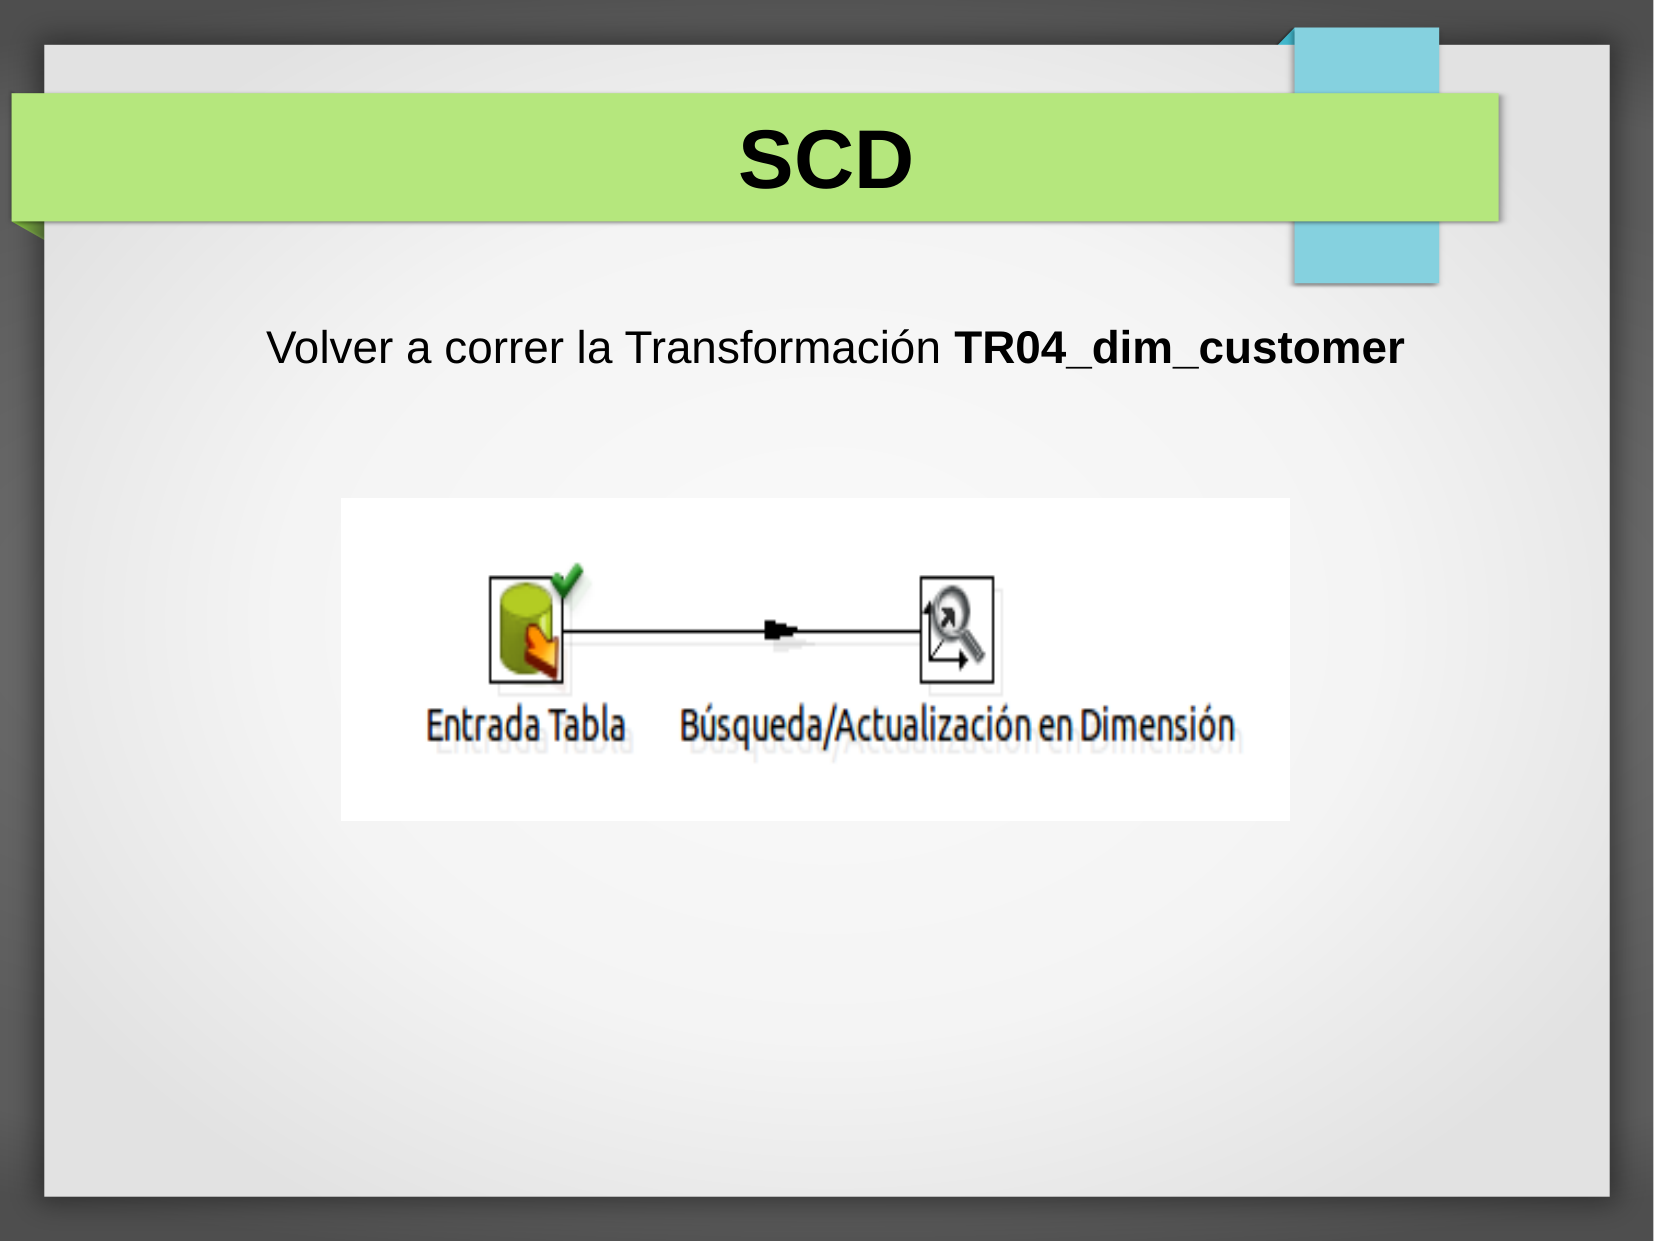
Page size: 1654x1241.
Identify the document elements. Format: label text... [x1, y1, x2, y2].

title SCD [70, 106, 1583, 213]
picture [0, 0, 1654, 1241]
text_box Volver a correr la Transformación TR04_dim_customer [251, 314, 1420, 381]
